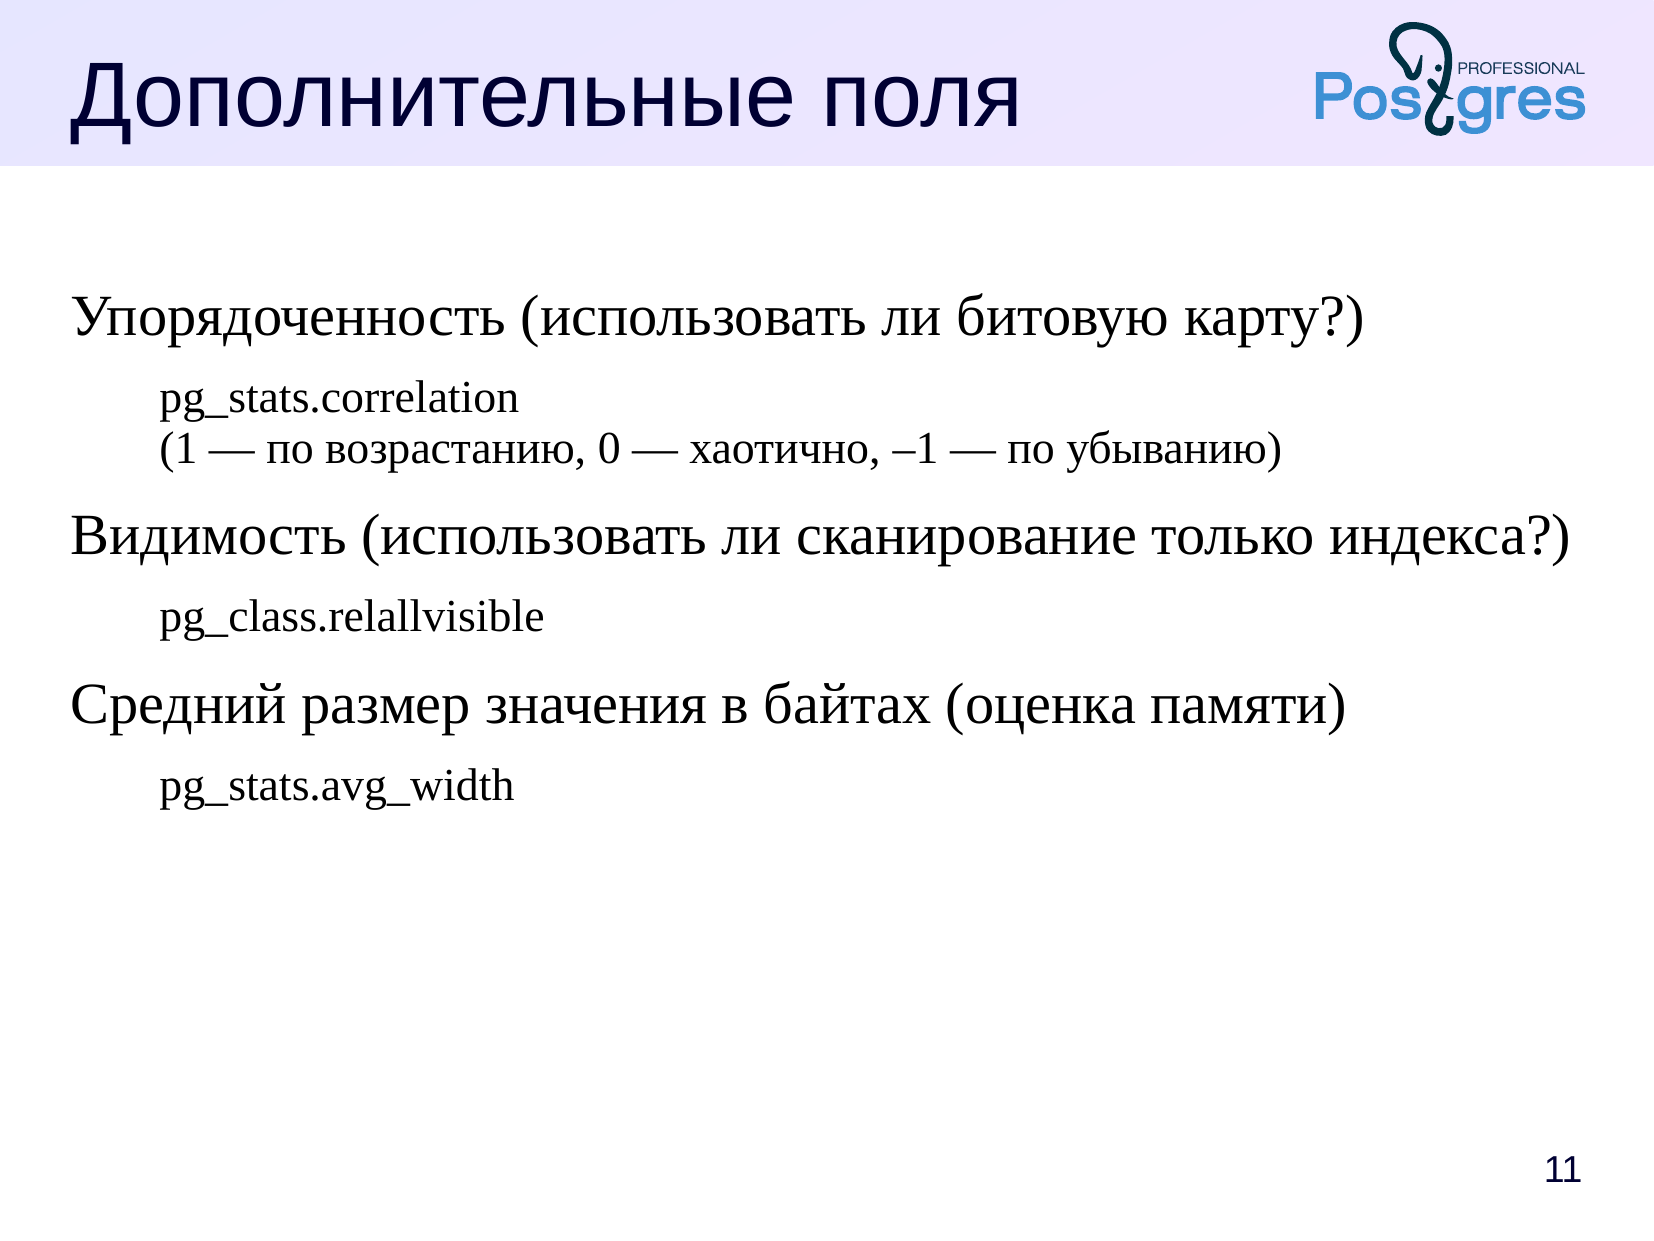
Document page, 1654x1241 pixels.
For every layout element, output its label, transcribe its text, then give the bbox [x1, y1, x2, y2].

title Дополнительные поля [70, 43, 1241, 147]
list Упорядоченность (использовать ли битовую карту?) pg_stats.correlation (1 — по возрастанию, 0 — хаотично, –1 — по убыванию) Видимость (использовать ли сканирование только индекса?) pg_class.relallvisible Средний размер значения в байтах (оценка памяти) pg_stats.avg_width [70, 283, 1583, 1141]
